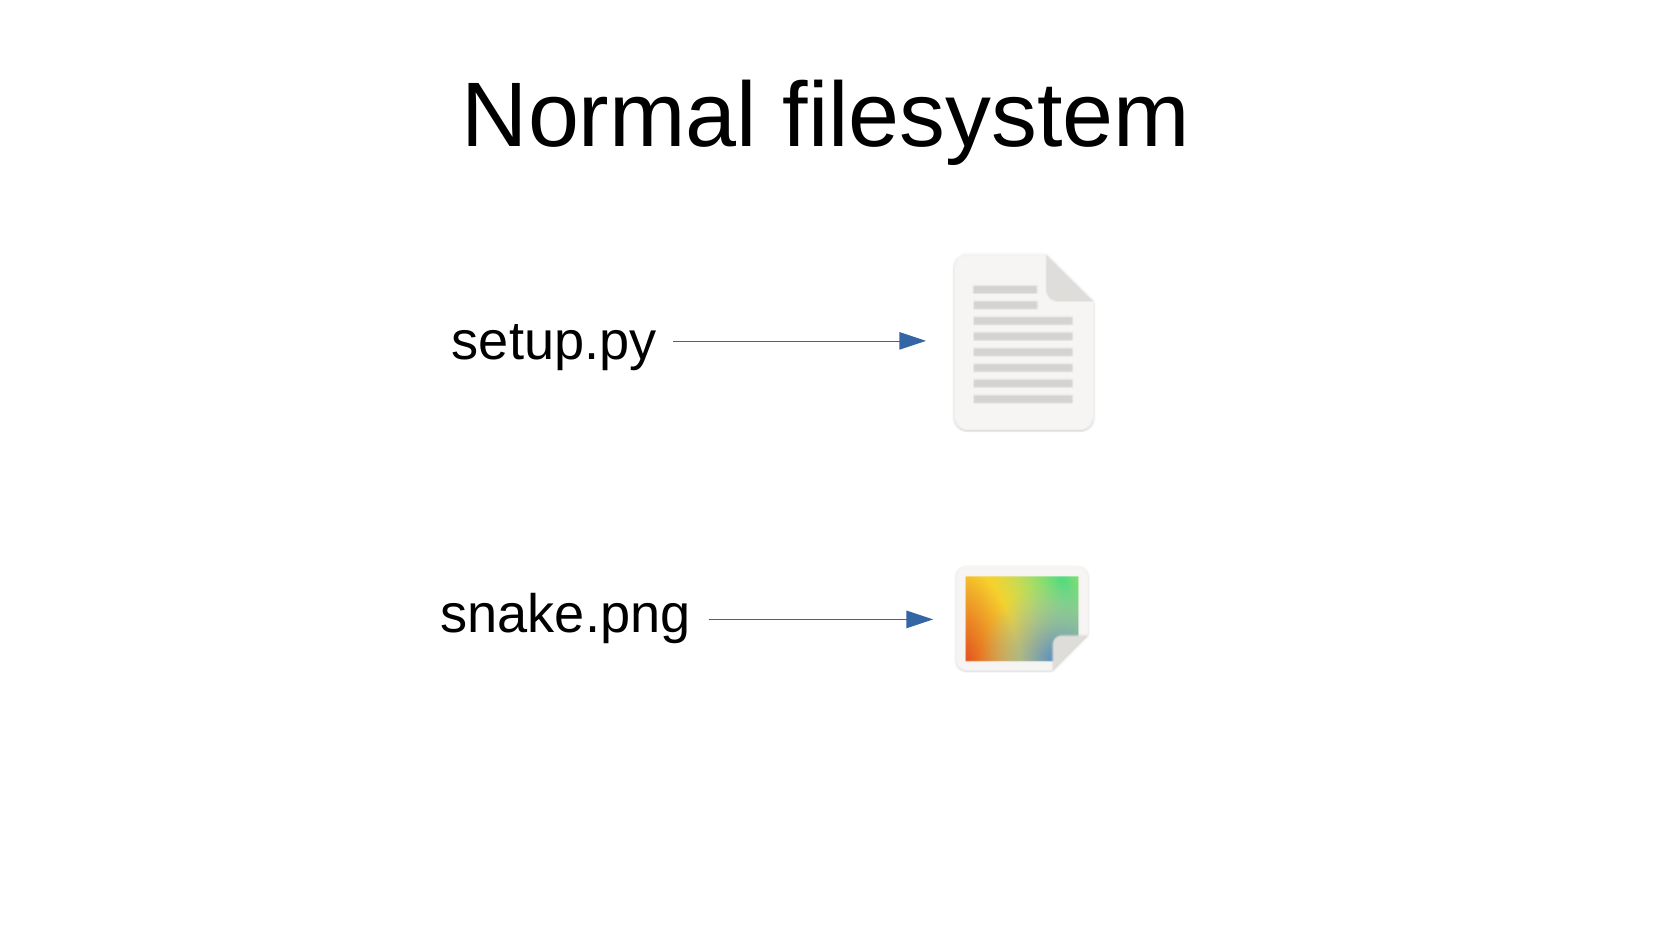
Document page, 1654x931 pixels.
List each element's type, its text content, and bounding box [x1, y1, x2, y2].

title Normal filesystem [82, 37, 1571, 193]
picture [925, 236, 1111, 446]
picture [933, 553, 1110, 686]
text_box setup.py [437, 303, 674, 379]
text_box snake.png [425, 575, 709, 664]
